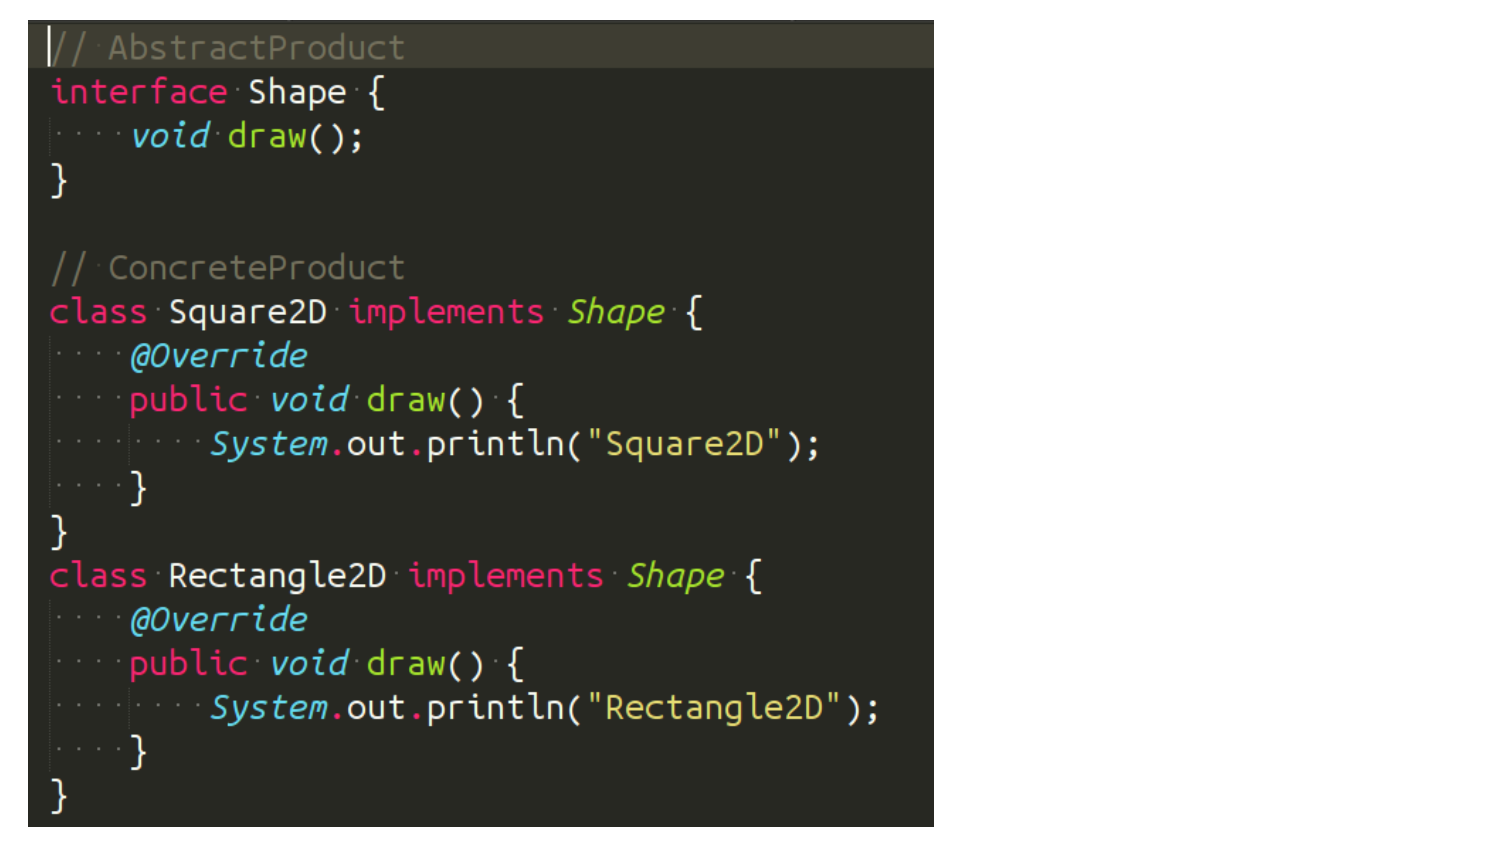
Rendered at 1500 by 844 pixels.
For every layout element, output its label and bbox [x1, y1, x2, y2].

picture [28, 20, 934, 827]
